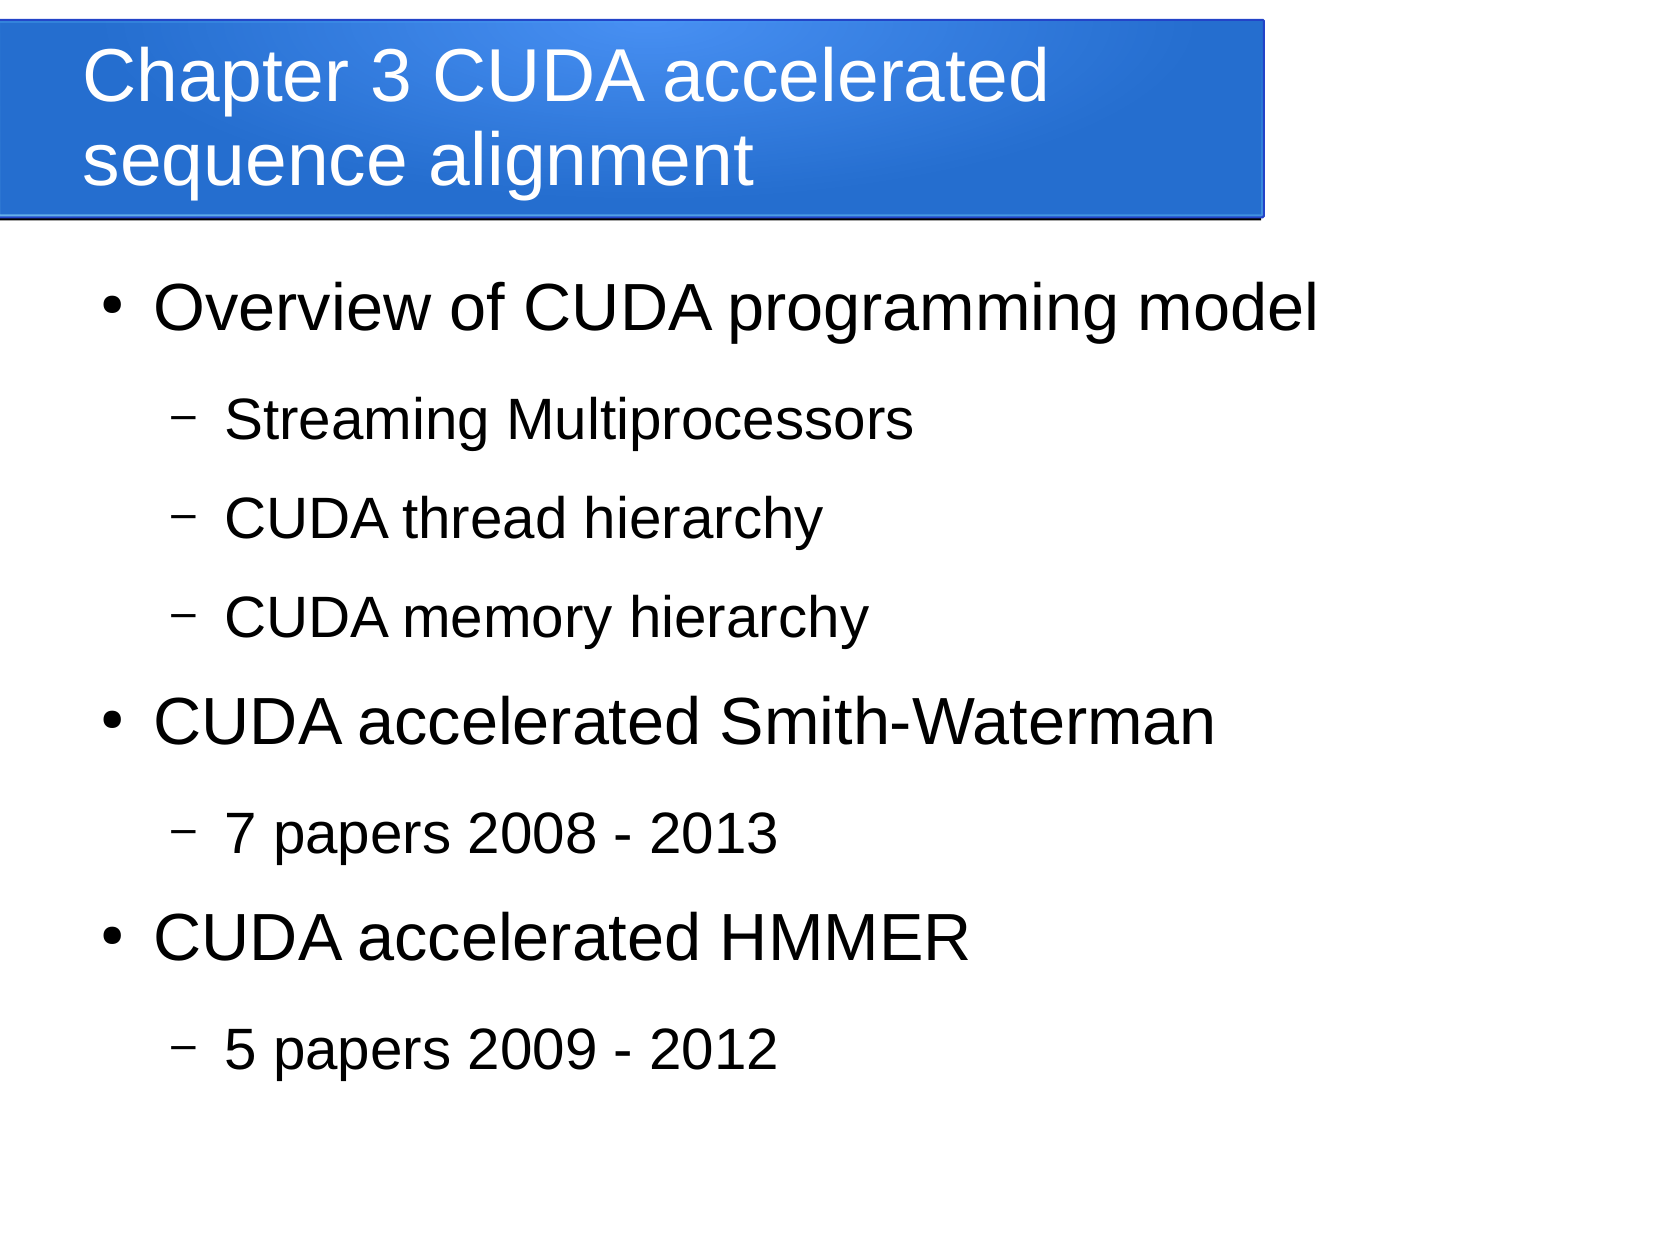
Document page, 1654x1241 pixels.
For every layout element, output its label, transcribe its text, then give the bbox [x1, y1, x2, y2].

title Chapter 3 CUDA accelerated sequence alignment [82, 25, 1250, 211]
list Overview of CUDA programming model Streaming Multiprocessors CUDA thread hierarchy CUDA memory hierarchy CUDA accelerated Smith-Waterman 7 papers 2008 - 2013 CUDA accelerated HMMER 5 papers 2009 - 2012 [82, 269, 1538, 1201]
